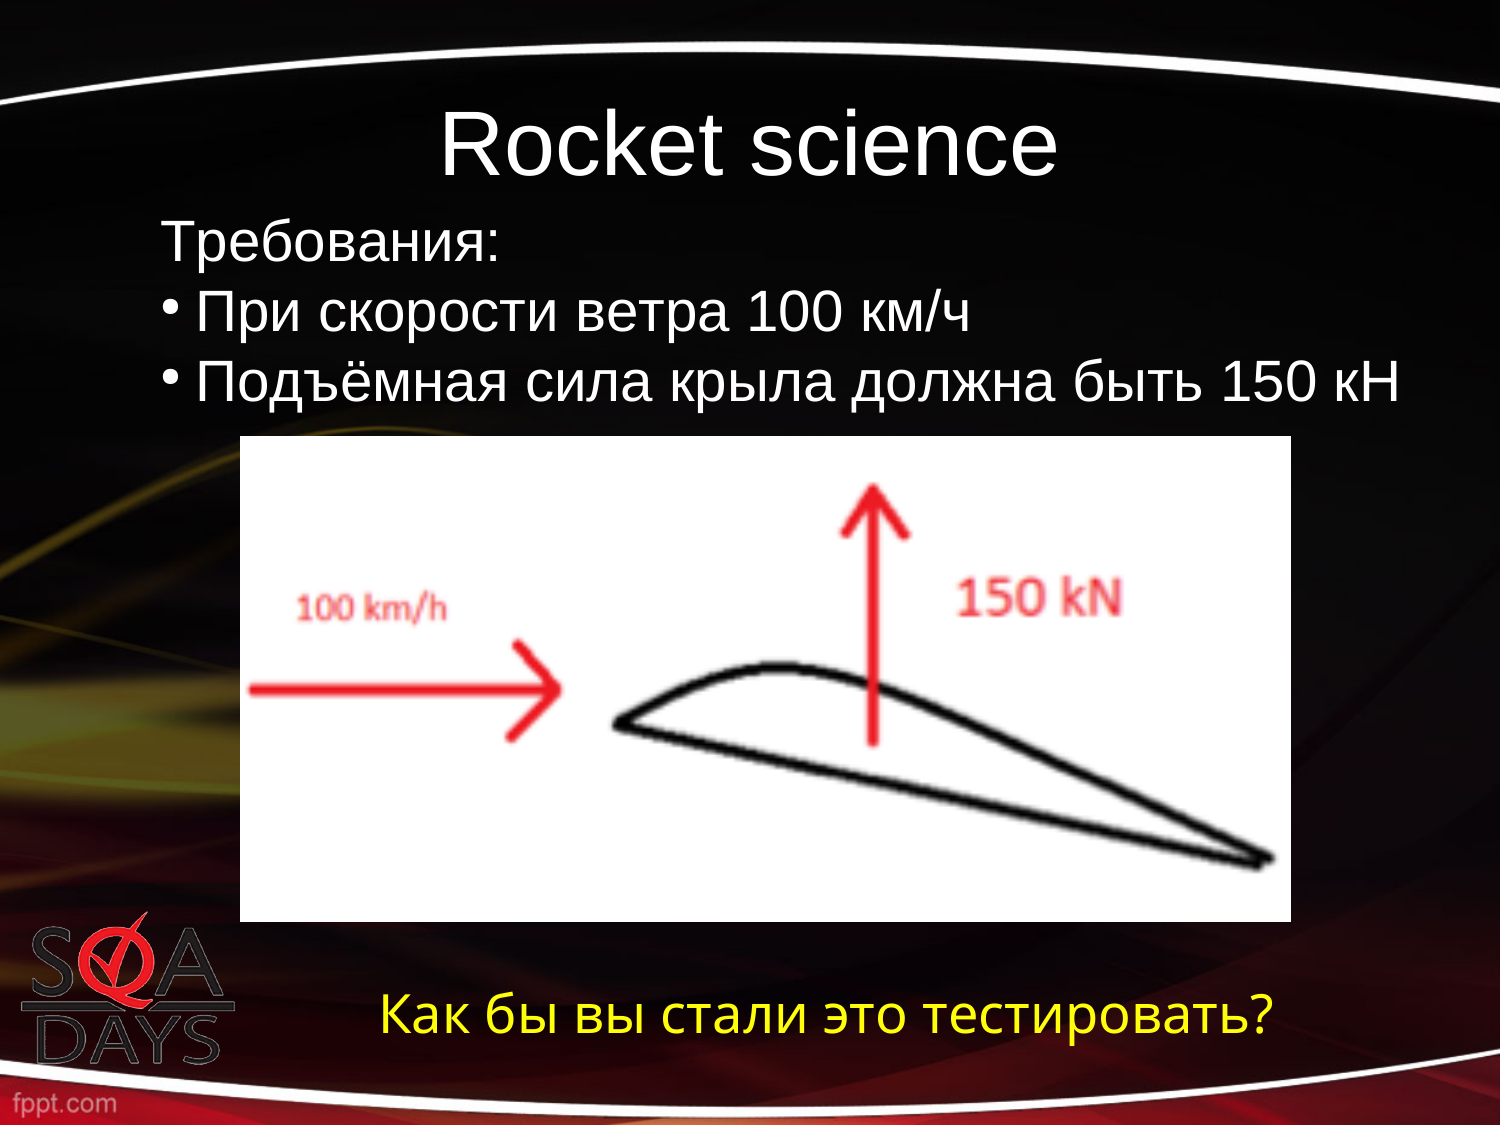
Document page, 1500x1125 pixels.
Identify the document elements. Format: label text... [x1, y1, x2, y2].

picture [0, 0, 1500, 1125]
text_box Как бы вы стали это тестировать? [363, 972, 1175, 1053]
text_box Требования: При скорости ветра 100 км/ч Подъёмная сила крыла должна быть 150 кН [145, 195, 1471, 481]
title Rocket science [75, 45, 1426, 233]
